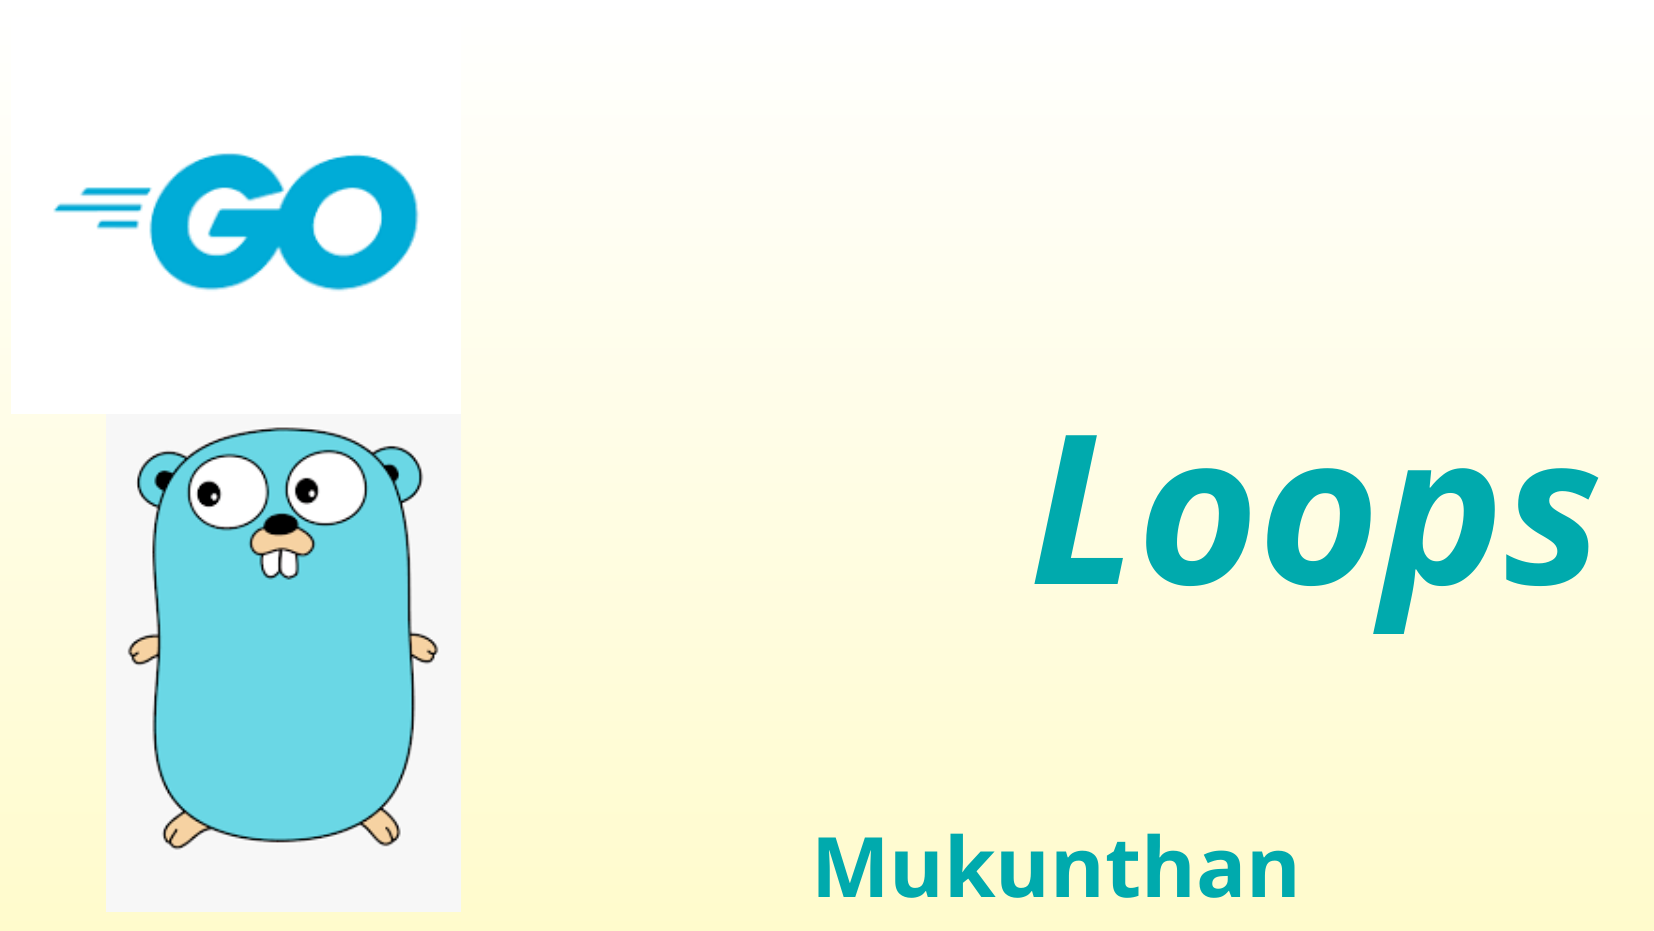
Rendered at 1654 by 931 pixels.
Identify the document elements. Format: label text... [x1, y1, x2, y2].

text_box Loops [578, 354, 1619, 603]
picture [11, 17, 461, 913]
text_box Mukunthan Ragavan [796, 801, 1630, 910]
